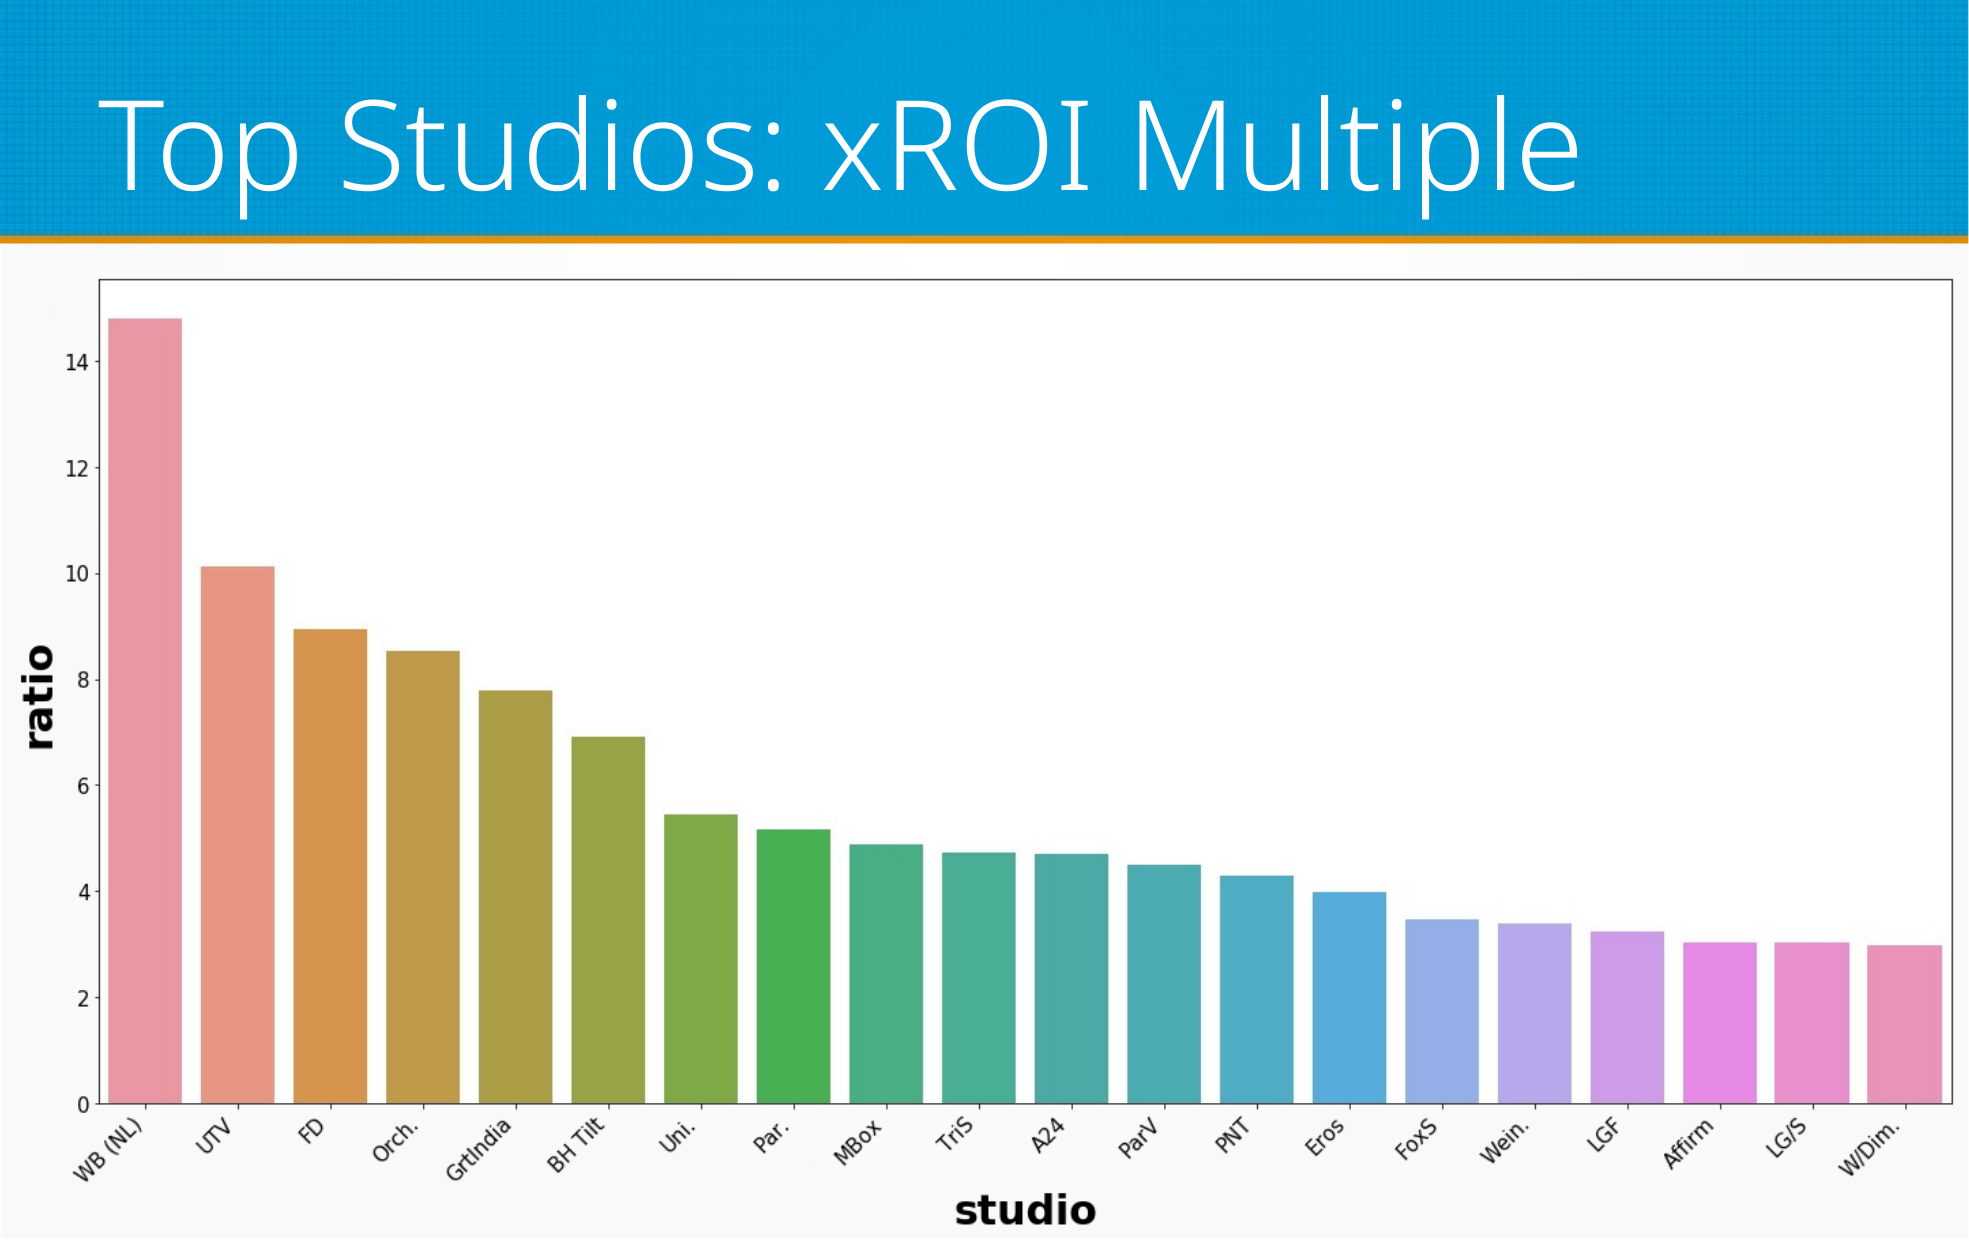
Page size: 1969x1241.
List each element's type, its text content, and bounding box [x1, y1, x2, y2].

picture [0, 233, 1969, 1241]
title Top Studios: xROI Multiple [98, 19, 1870, 227]
